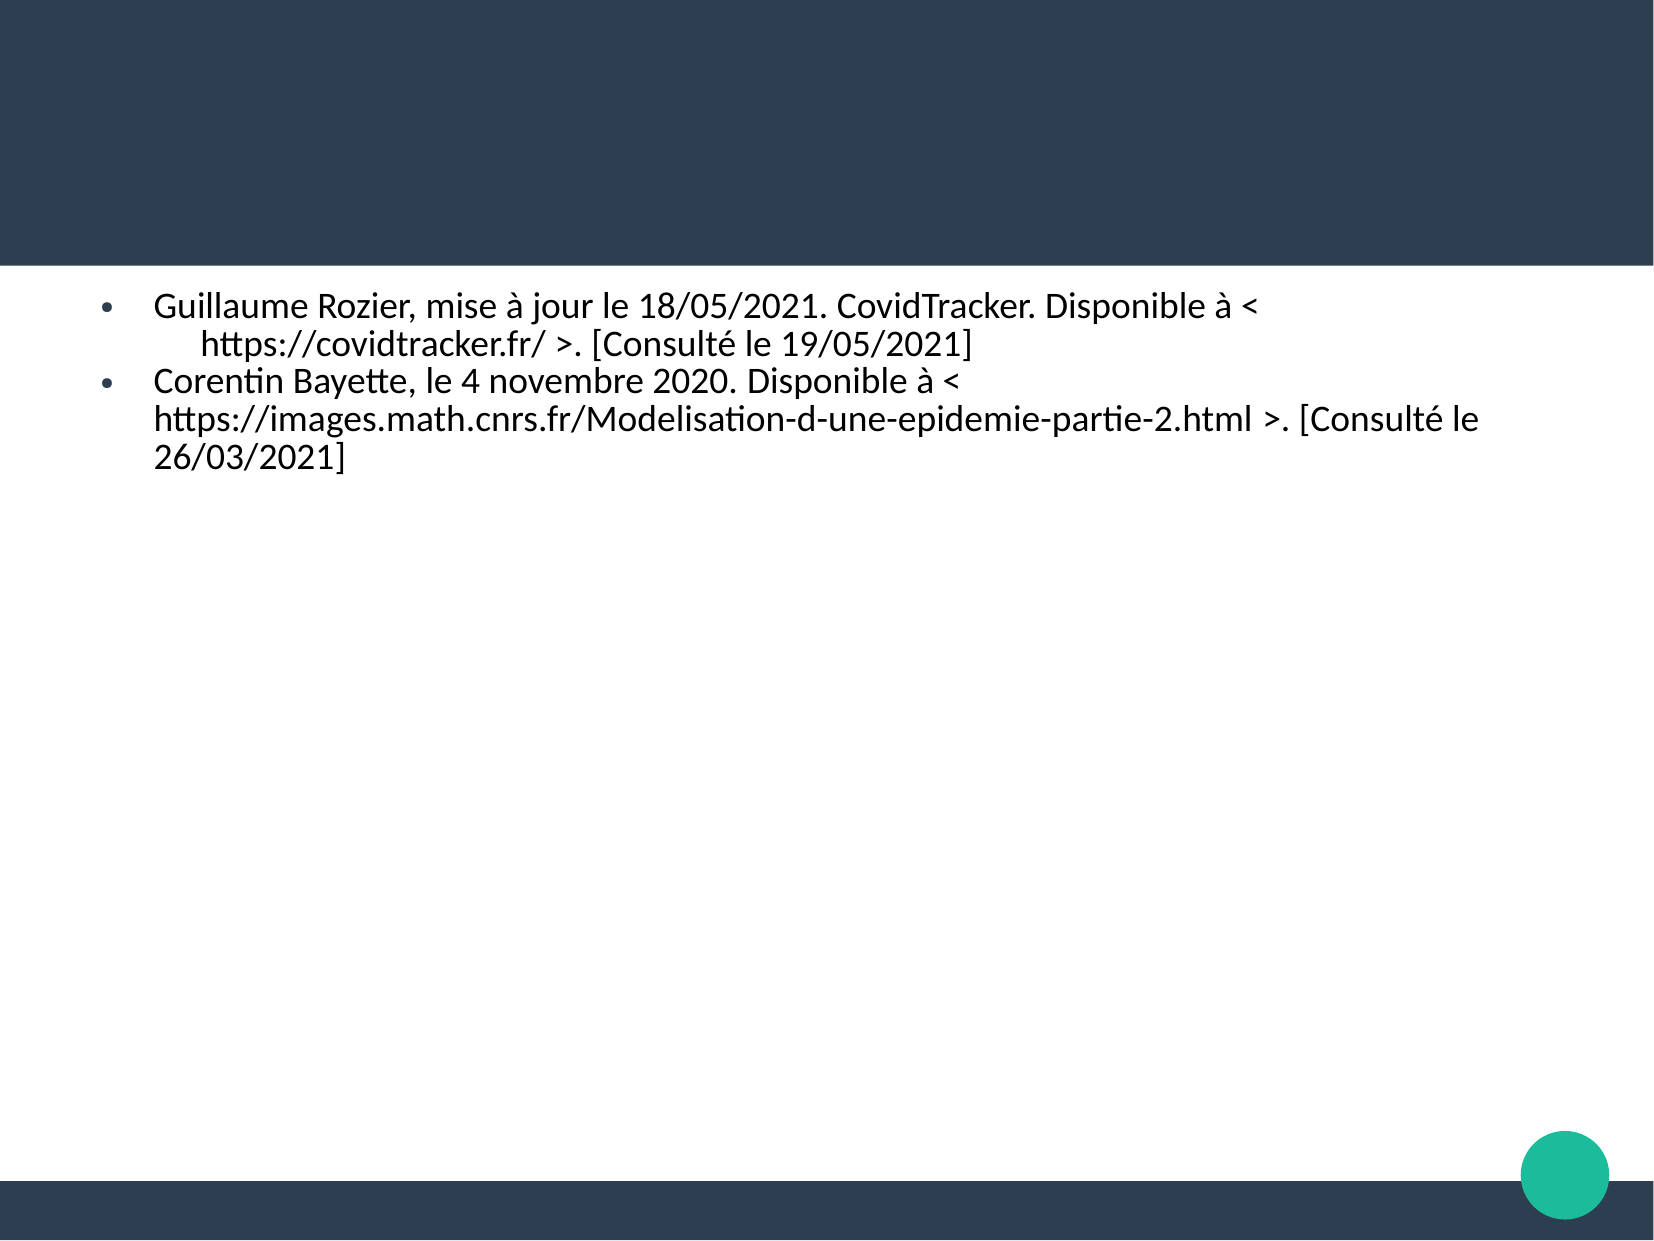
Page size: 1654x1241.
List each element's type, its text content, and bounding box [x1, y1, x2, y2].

list Guillaume Rozier, mise à jour le 18/05/2021. CovidTracker. Disponible à < https://covidtracker.fr/ >. [Consulté le 19/05/2021] Corentin Bayette, le 4 novembre 2020. Disponible à < https://images.math.cnrs.fr/Modelisation-d-une-epidemie-partie-2.html >. [Consulté le 26/03/2021] [82, 290, 1571, 1010]
